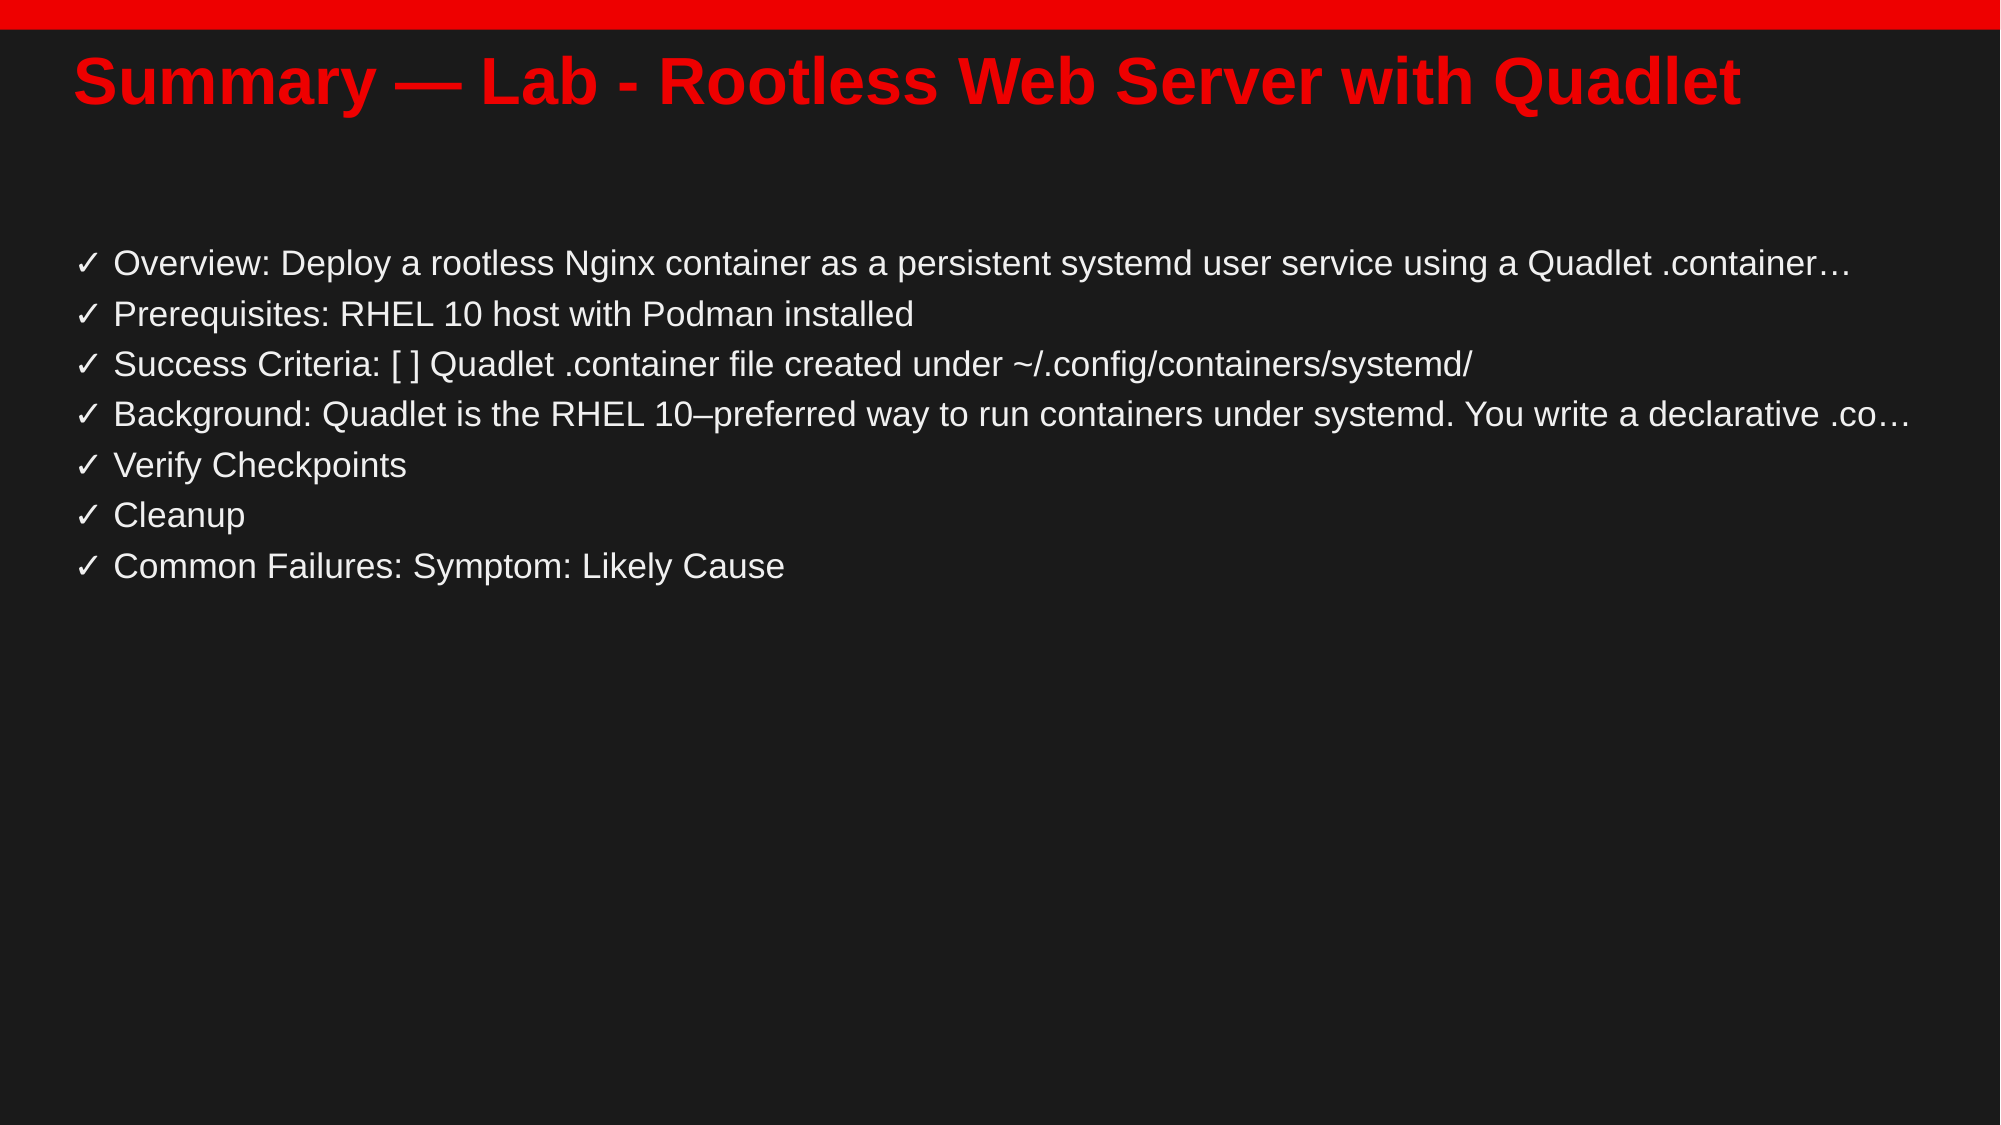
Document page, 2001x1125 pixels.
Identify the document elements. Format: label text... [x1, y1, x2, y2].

text_box ✓ Overview: Deploy a rootless Nginx container as a persistent systemd user service using a Quadlet .container… ✓ Prerequisites: RHEL 10 host with Podman installed ✓ Success Criteria: [ ] Quadlet .container file created under ~/.config/containers/systemd/ ✓ Background: Quadlet is the RHEL 10–preferred way to run containers under systemd. You write a declarative .co… ✓ Verify Checkpoints ✓ Cleanup ✓ Common Failures: Symptom: Likely Cause [59, 236, 1942, 1037]
text_box Summary — Lab - Rootless Web Server with Quadlet [59, 36, 1942, 208]
text_box [0, 0, 2001, 30]
